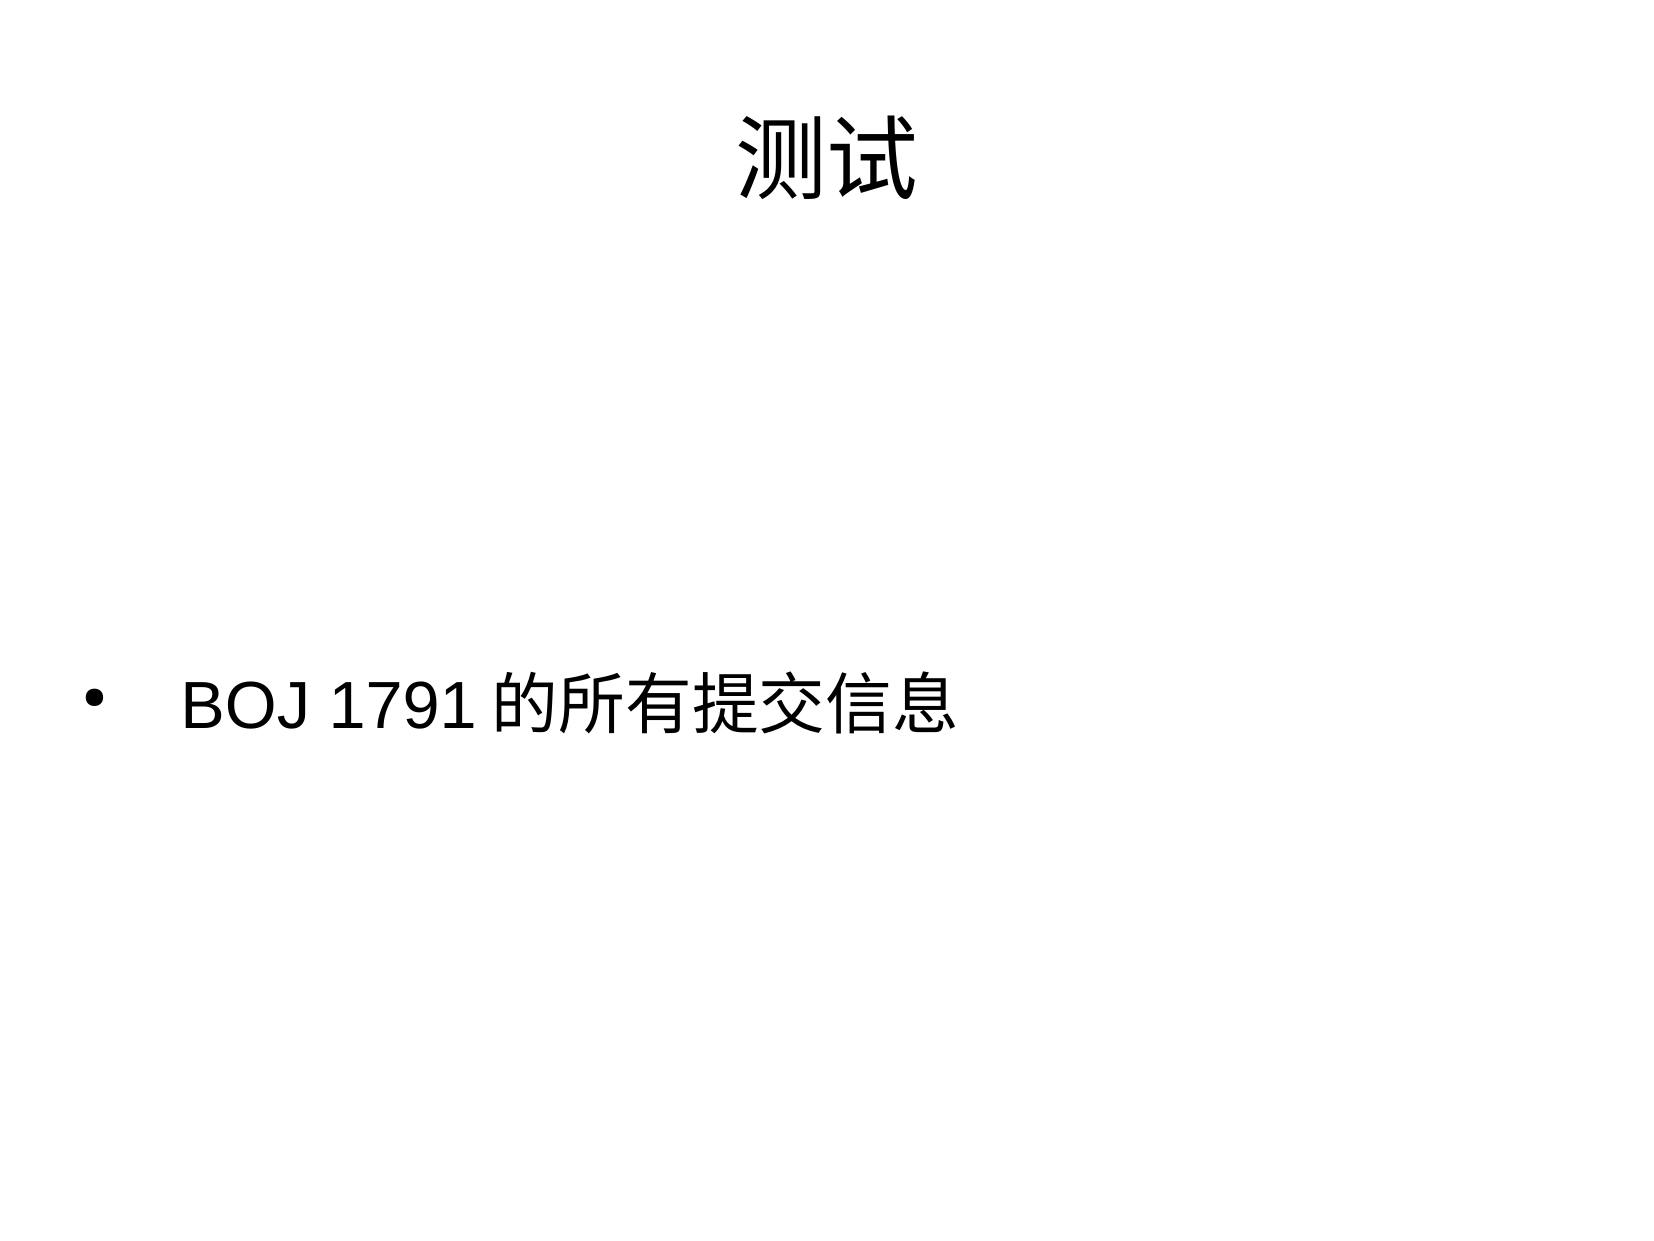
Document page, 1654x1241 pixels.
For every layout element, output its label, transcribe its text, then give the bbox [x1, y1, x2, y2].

title 测试 [82, 49, 1571, 257]
subtitle BOJ 1791的所有提交信息 [82, 290, 1571, 1109]
